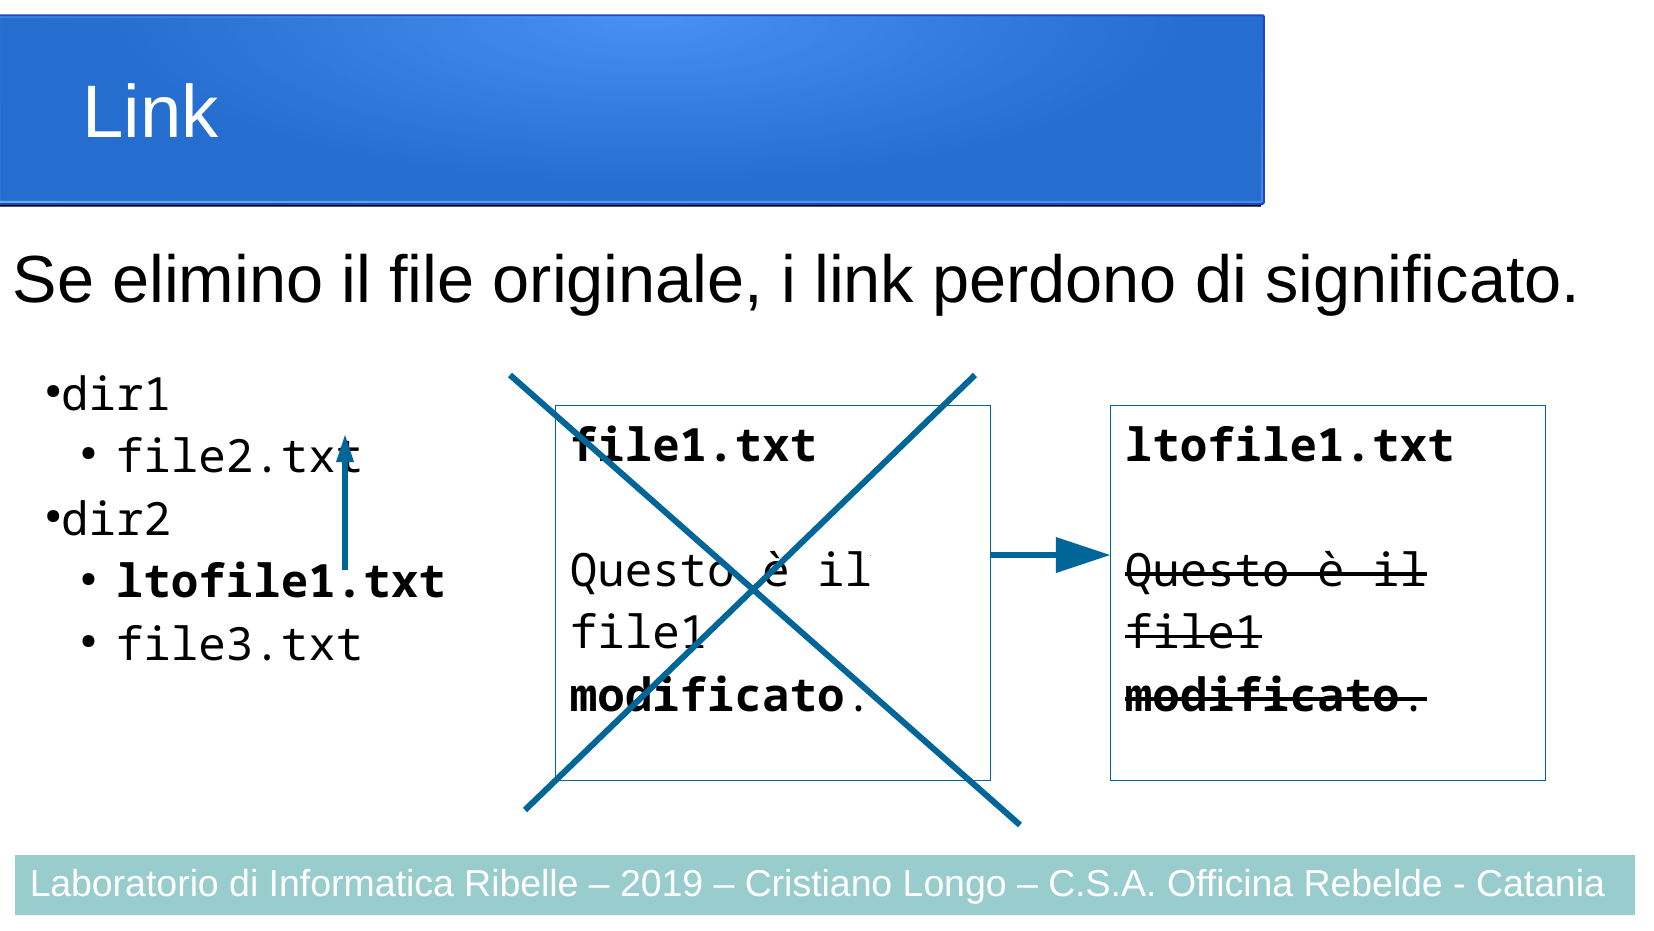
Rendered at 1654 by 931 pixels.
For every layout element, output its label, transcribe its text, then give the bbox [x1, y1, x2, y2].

text_box ltofile1.txt Questo è il file1 modificato. [1110, 405, 1546, 781]
text_box file1.txt Questo è il file1 modificato. [561, 595, 964, 781]
text_box dir1 file2.txt dir2 ltofile1.txt file3.txt [45, 345, 871, 766]
text_box file1.txt Questo è il file1 modificato. [555, 405, 938, 584]
text_box Laboratorio di Informatica Ribelle – 2019 – Cristiano Longo – C.S.A. Officina Rebelde - Catania [15, 855, 1636, 916]
title Link [82, 35, 1235, 189]
text_box file1.txt Questo è il file1 modificato. [759, 405, 991, 781]
subtitle Se elimino il file originale, i link perdono di significato. [0, 198, 1591, 361]
text_box file1.txt Questo è il file1 modificato. [555, 420, 747, 775]
